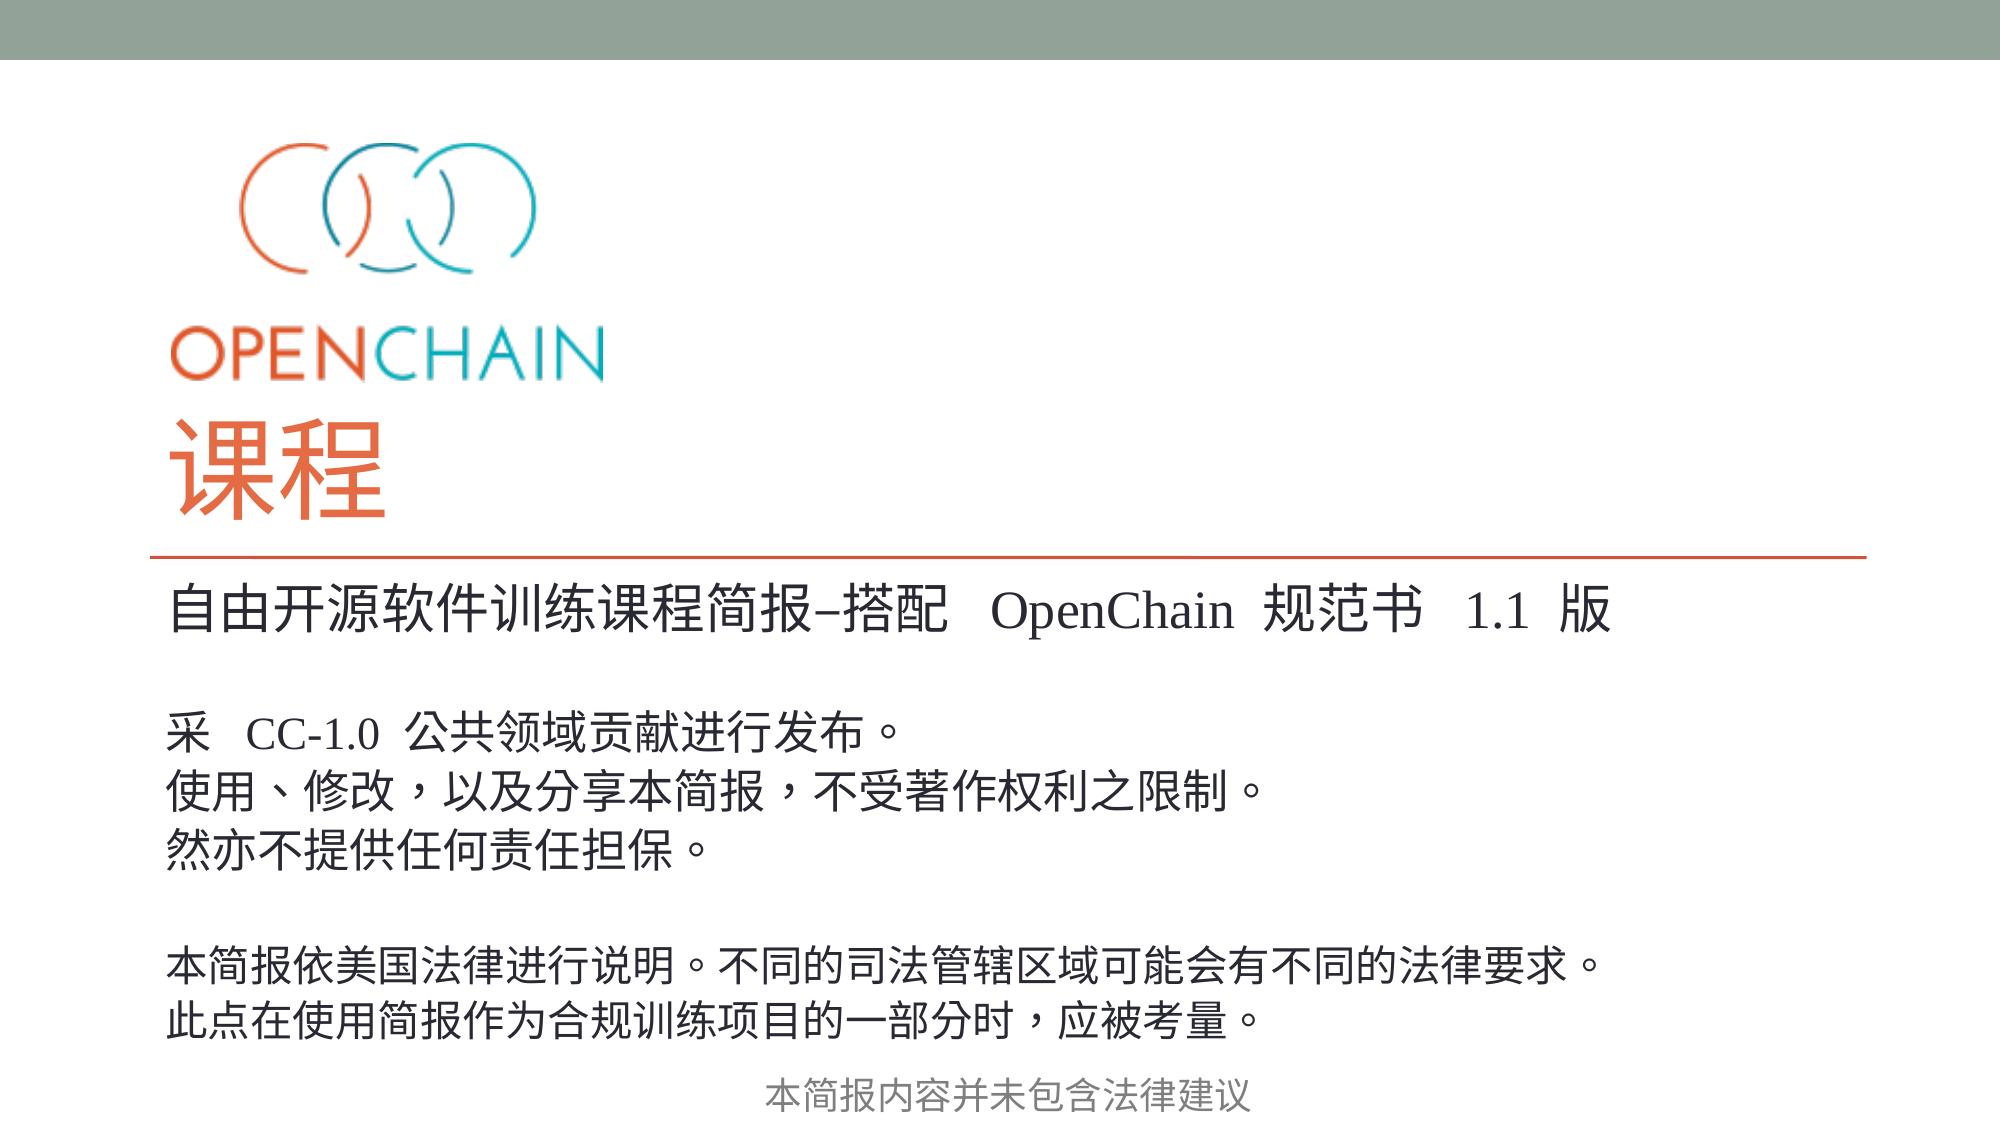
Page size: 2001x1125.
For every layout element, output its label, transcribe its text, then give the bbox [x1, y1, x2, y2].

subtitle 自由开源软件训练课程简报–搭配 OpenChain 规范书 1.1 版 采 CC-1.0 公共领域贡献进行发布。 使用、修改，以及分享本简报，不受著作权利之限制。 然亦不提供任何责任担保。 本简报依美国法律进行说明。不同的司法管辖区域可能会有不同的法律要求。 此点在使用简报作为合规训练项目的一部分时，应被考量。 [150, 575, 1866, 1031]
picture [171, 143, 603, 384]
title 课程 [150, 224, 1867, 542]
